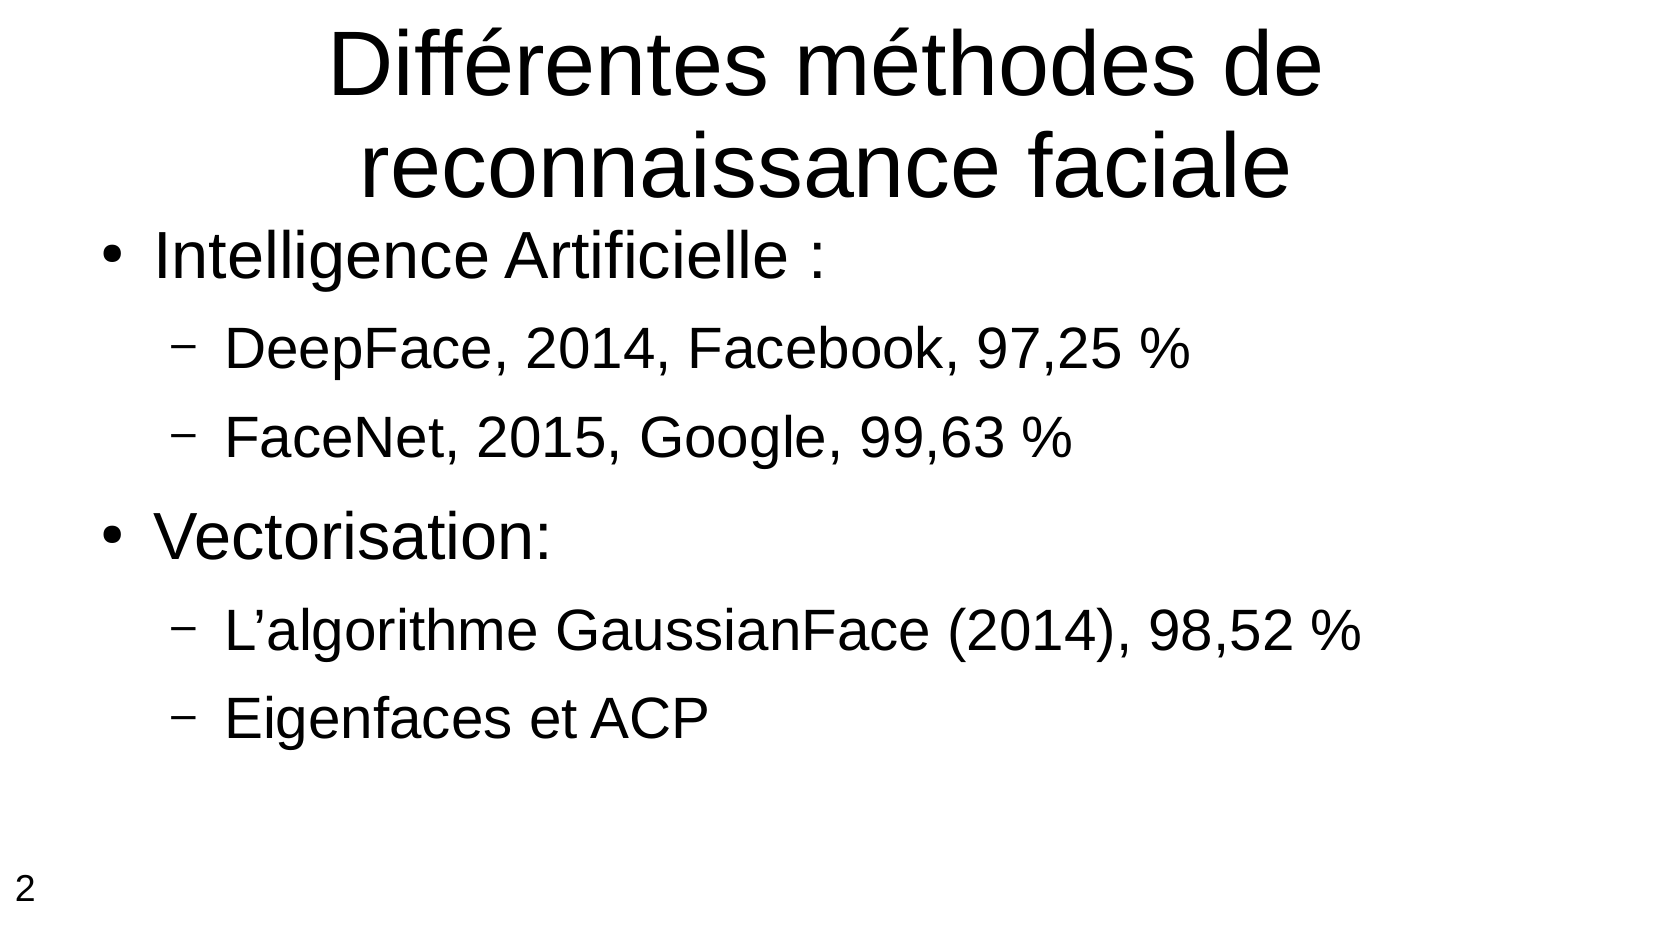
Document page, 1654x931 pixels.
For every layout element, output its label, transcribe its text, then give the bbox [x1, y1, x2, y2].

text_box <numéro> [0, 860, 629, 917]
list Intelligence Artificielle : DeepFace, 2014, Facebook, 97,25 % FaceNet, 2015, Google, 99,63 % Vectorisation: L’algorithme GaussianFace (2014), 98,52 % Eigenfaces et ACP [82, 217, 1571, 758]
title Différentes méthodes de reconnaissance faciale [82, 12, 1571, 217]
